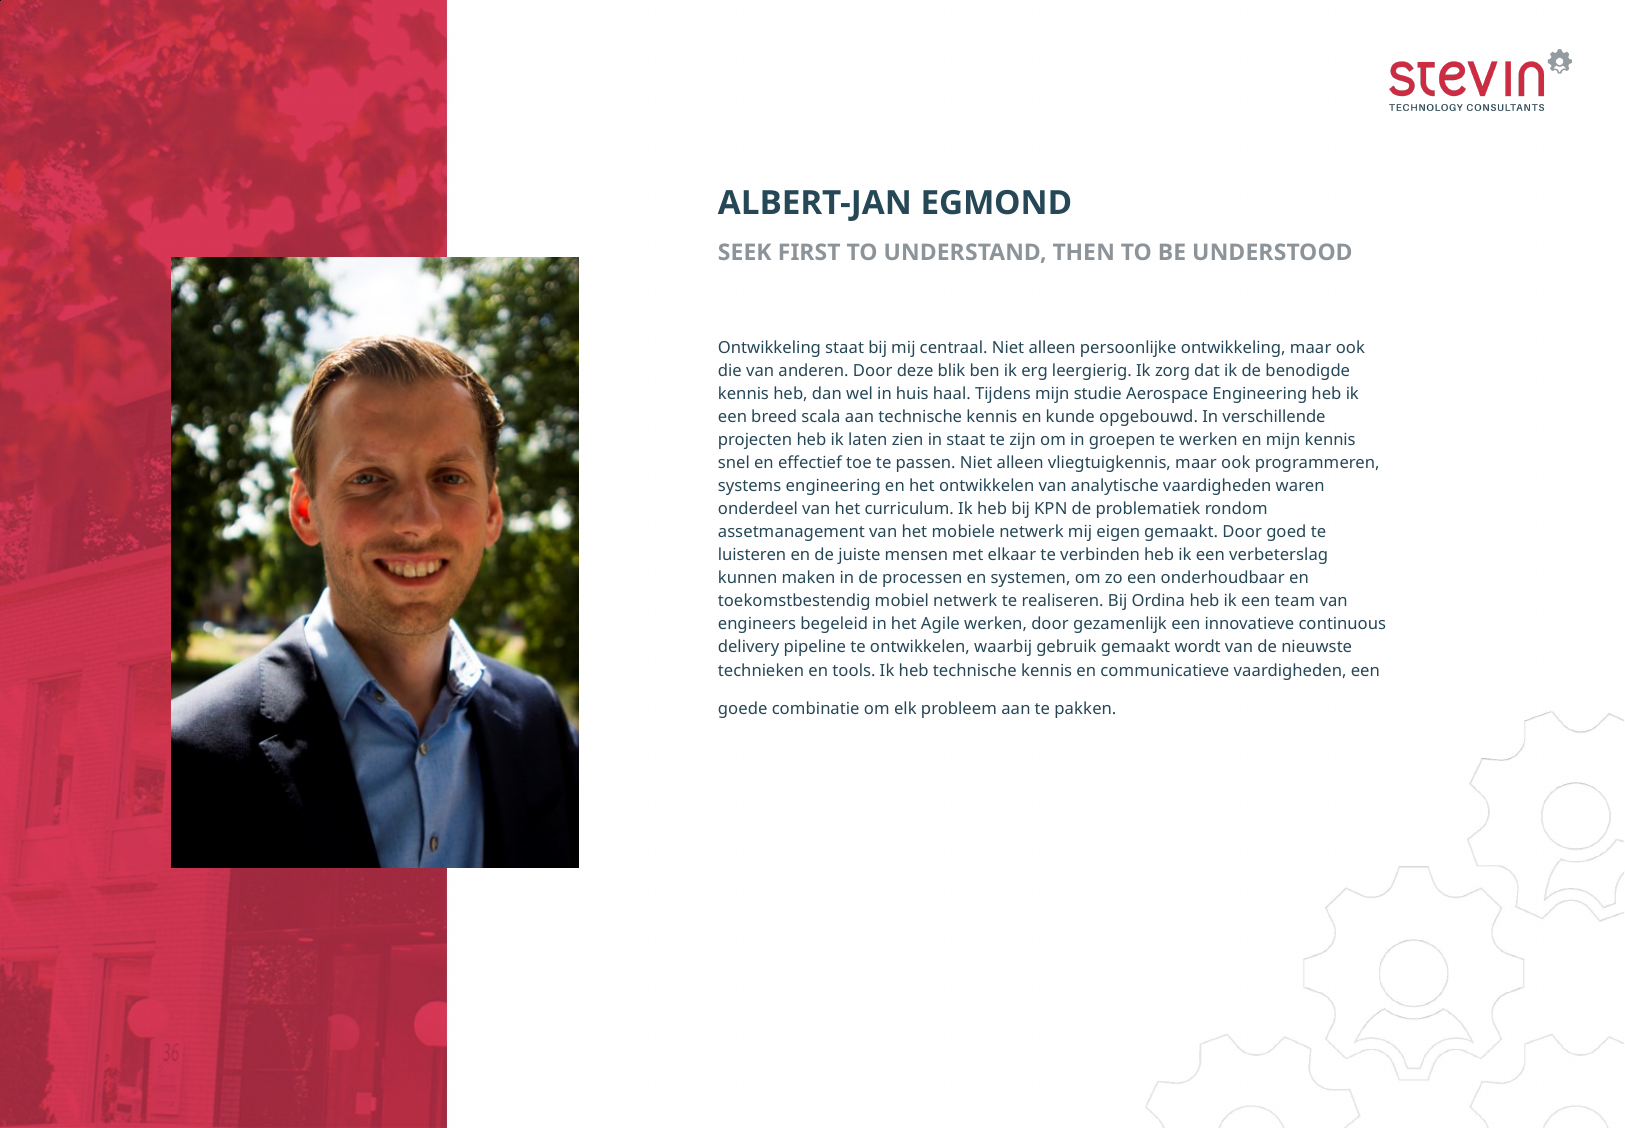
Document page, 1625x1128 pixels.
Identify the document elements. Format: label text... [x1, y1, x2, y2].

text_box Ontwikkeling staat bij mij centraal. Niet alleen persoonlijke ontwikkeling, maar ook die van anderen. Door deze blik ben ik erg leergierig. Ik zorg dat ik de benodigde kennis heb, dan wel in huis haal. Tijdens mijn studie Aerospace Engineering heb ik een breed scala aan technische kennis en kunde opgebouwd. In verschillende projecten heb ik laten zien in staat te zijn om in groepen te werken en mijn kennis snel en effectief toe te passen. Niet alleen vliegtuigkennis, maar ook programmeren, systems engineering en het ontwikkelen van analytische vaardigheden waren onderdeel van het curriculum. Ik heb bij KPN de problematiek rondom assetmanagement van het mobiele netwerk mij eigen gemaakt. Door goed te luisteren en de juiste mensen met elkaar te verbinden heb ik een verbeterslag kunnen maken in de processen en systemen, om zo een onderhoudbaar en toekomstbestendig mobiel netwerk te realiseren. Bij Ordina heb ik een team van engineers begeleid in het Agile werken, door gezamenlijk een innovatieve continuous delivery pipeline te ontwikkelen, waarbij gebruik gemaakt wordt van de nieuwste technieken en tools. Ik heb technische kennis en communicatieve vaardigheden, een goede combinatie om elk probleem aan te pakken. [703, 328, 1407, 1110]
text_box SEEK FIRST TO UNDERSTAND, THEN TO BE UNDERSTOOD [703, 218, 1407, 274]
text_box ALBERT-JAN EGMOND [703, 171, 1540, 227]
picture [0, 0, 1625, 1128]
